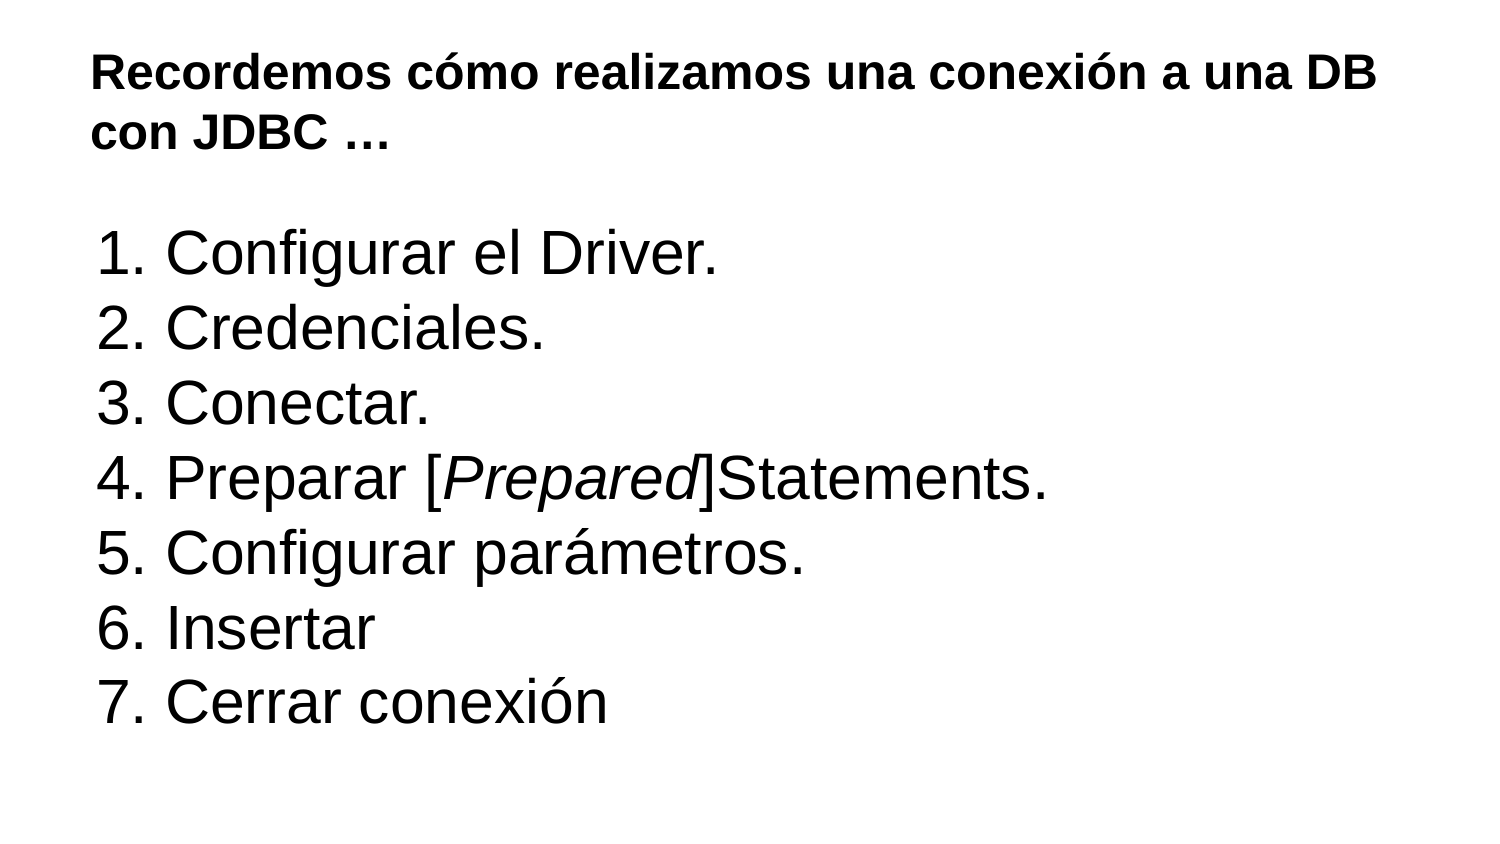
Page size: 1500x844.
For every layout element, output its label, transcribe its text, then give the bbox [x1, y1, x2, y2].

title Recordemos cómo realizamos una conexión a una DB con JDBC … [75, 33, 1425, 175]
list Configurar el Driver. Credenciales. Conectar. Preparar [Prepared]Statements. Configurar parámetros. Insertar Cerrar conexión [75, 196, 1425, 808]
